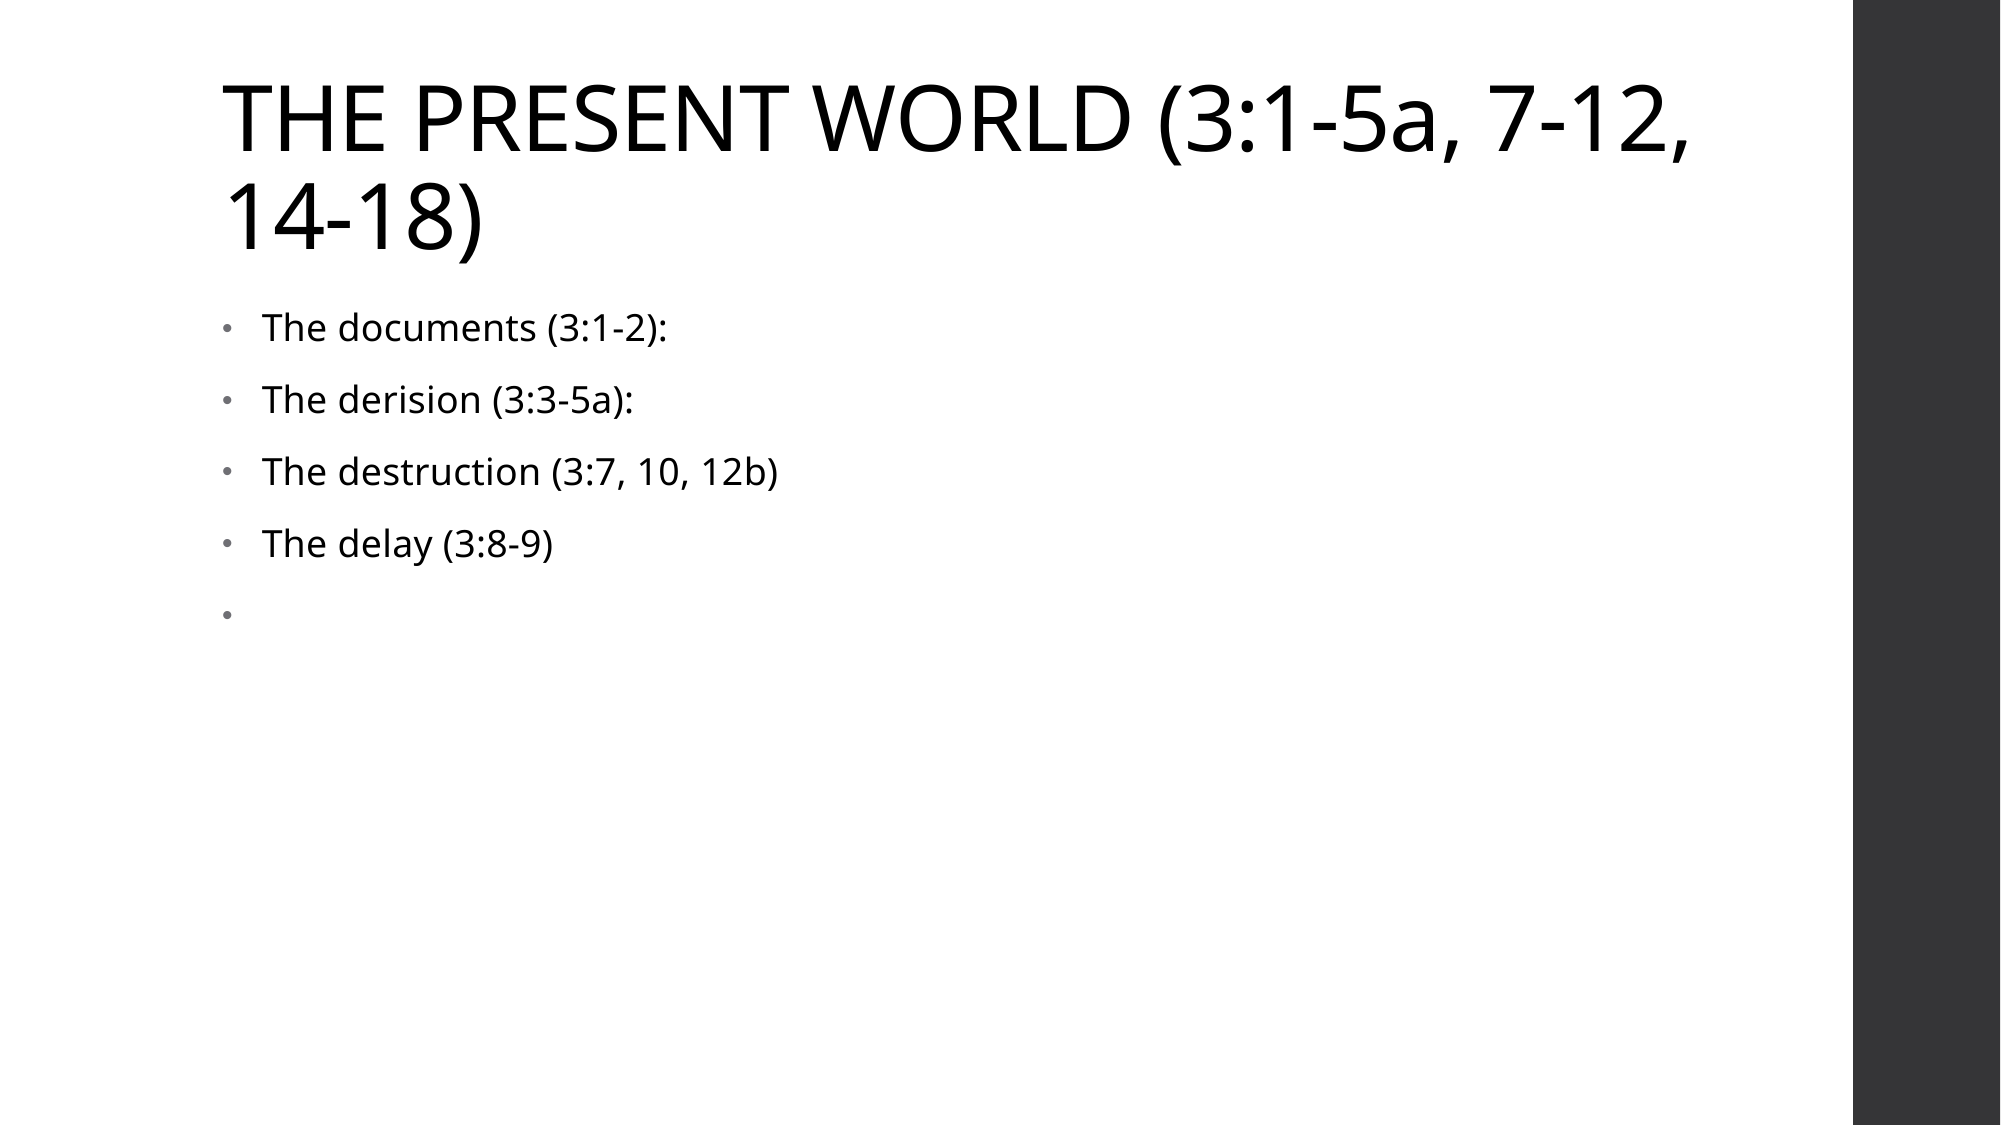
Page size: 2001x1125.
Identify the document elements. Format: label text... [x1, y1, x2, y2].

list The documents (3:1-2): The derision (3:3-5a): The destruction (3:7, 10, 12b) The delay (3:8-9) [206, 299, 1617, 1014]
title THE PRESENT WORLD (3:1-5a, 7-12, 14-18) [206, 60, 1797, 278]
